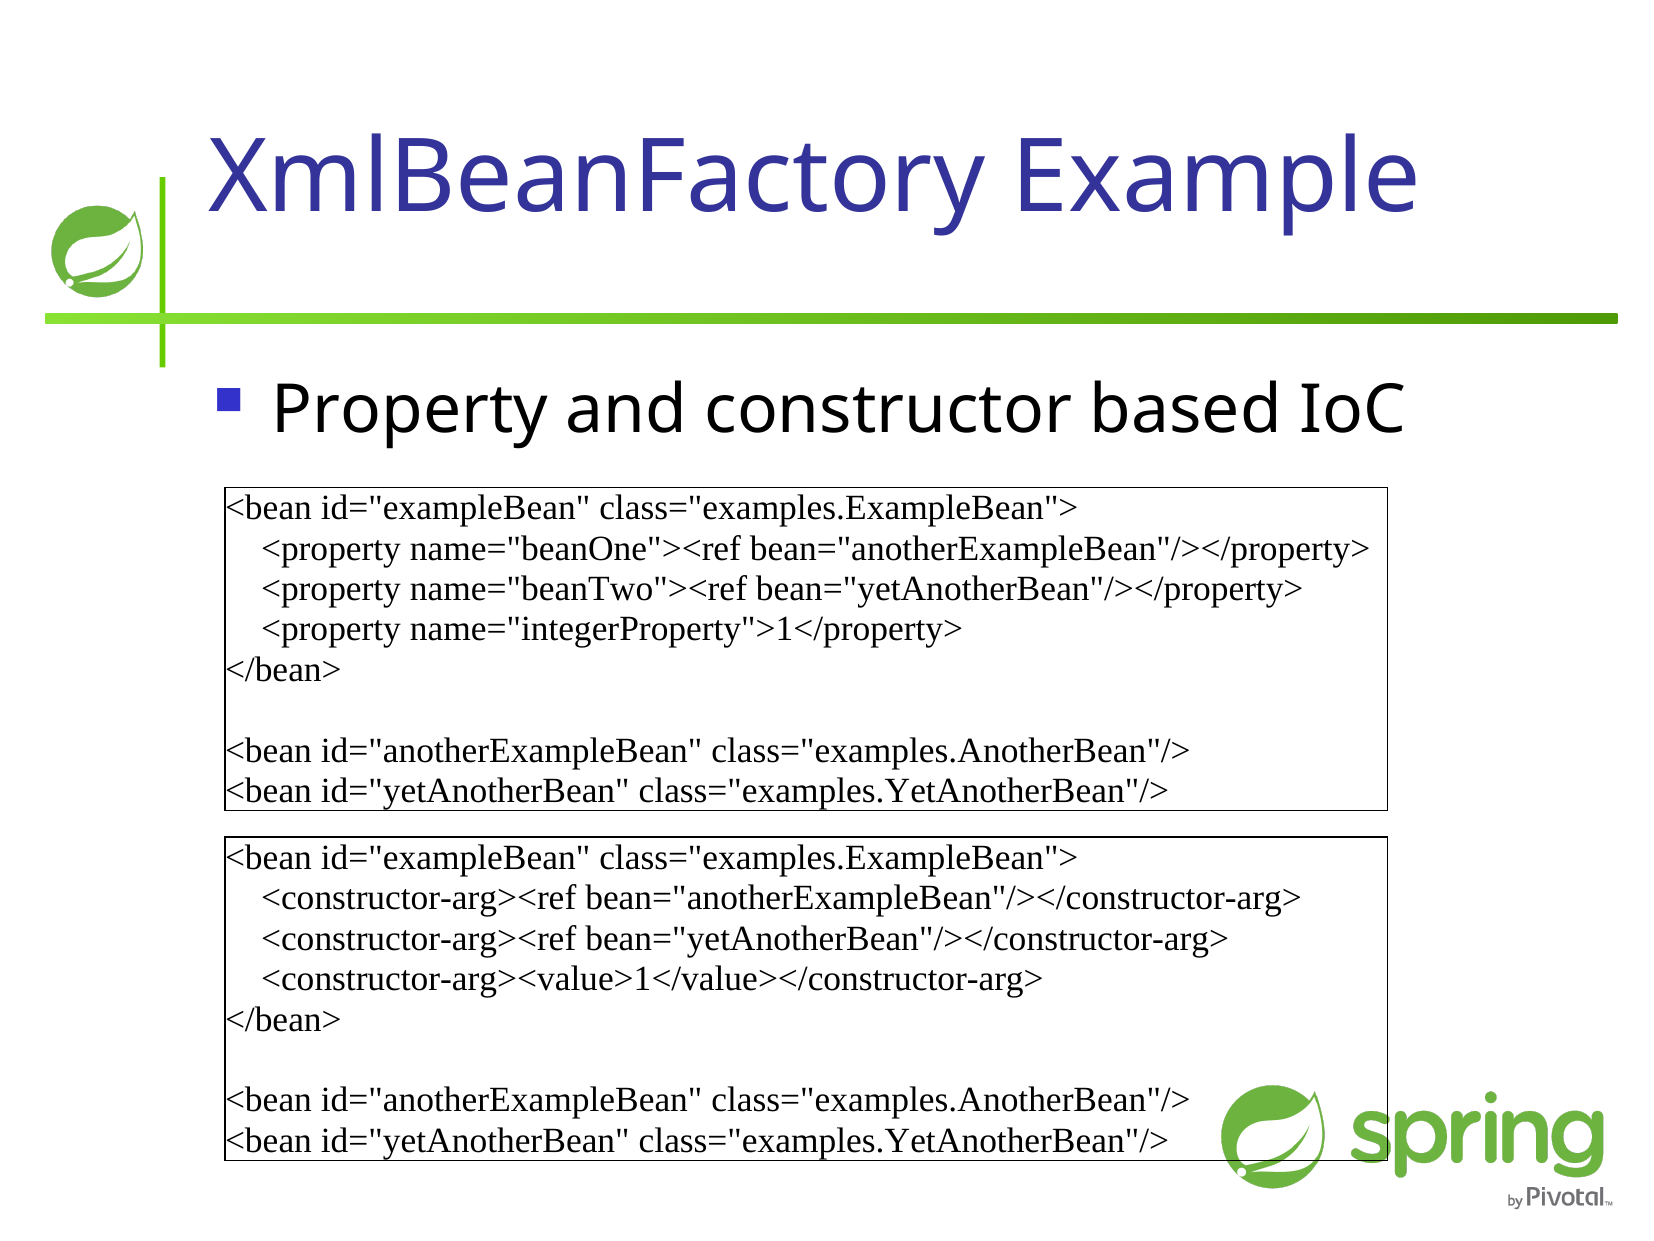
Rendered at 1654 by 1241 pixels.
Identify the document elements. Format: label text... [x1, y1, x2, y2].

picture [1216, 1081, 1618, 1212]
title XmlBeanFactory Example [208, 38, 1618, 304]
text_box <bean id="exampleBean" class="examples.ExampleBean"> <property name="beanOne"><ref bean="anotherExampleBean"/></property> <property name="beanTwo"><ref bean="yetAnotherBean"/></property> <property name="integerProperty">1</property> </bean> <bean id="anotherExampleBean" class="examples.AnotherBean"/> <bean id="yetAnotherBean" class="examples.YetAnotherBean"/> [224, 487, 1388, 811]
text_box <bean id="exampleBean" class="examples.ExampleBean"> <constructor-arg><ref bean="anotherExampleBean"/></constructor-arg> <constructor-arg><ref bean="yetAnotherBean"/></constructor-arg> <constructor-arg><value>1</value></constructor-arg> </bean> <bean id="anotherExampleBean" class="examples.AnotherBean"/> <bean id="yetAnotherBean" class="examples.YetAnotherBean"/> [224, 837, 1388, 1161]
list Property and constructor based IoC [213, 364, 1620, 447]
